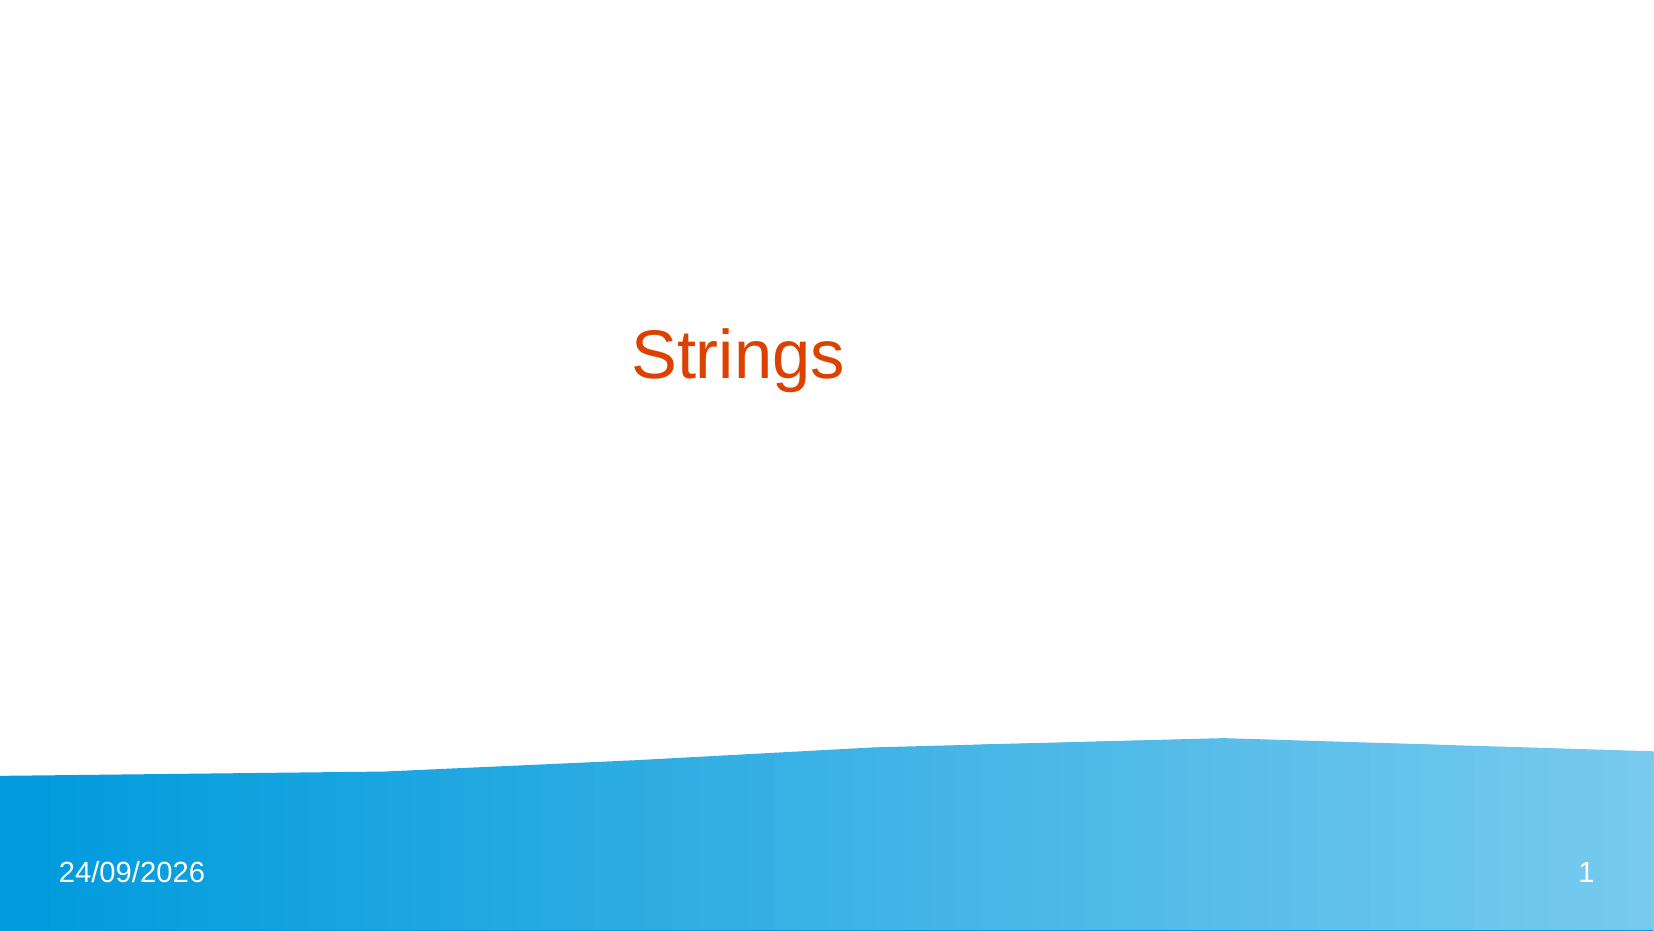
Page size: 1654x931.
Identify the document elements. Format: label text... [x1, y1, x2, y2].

title Strings [0, 265, 1477, 443]
